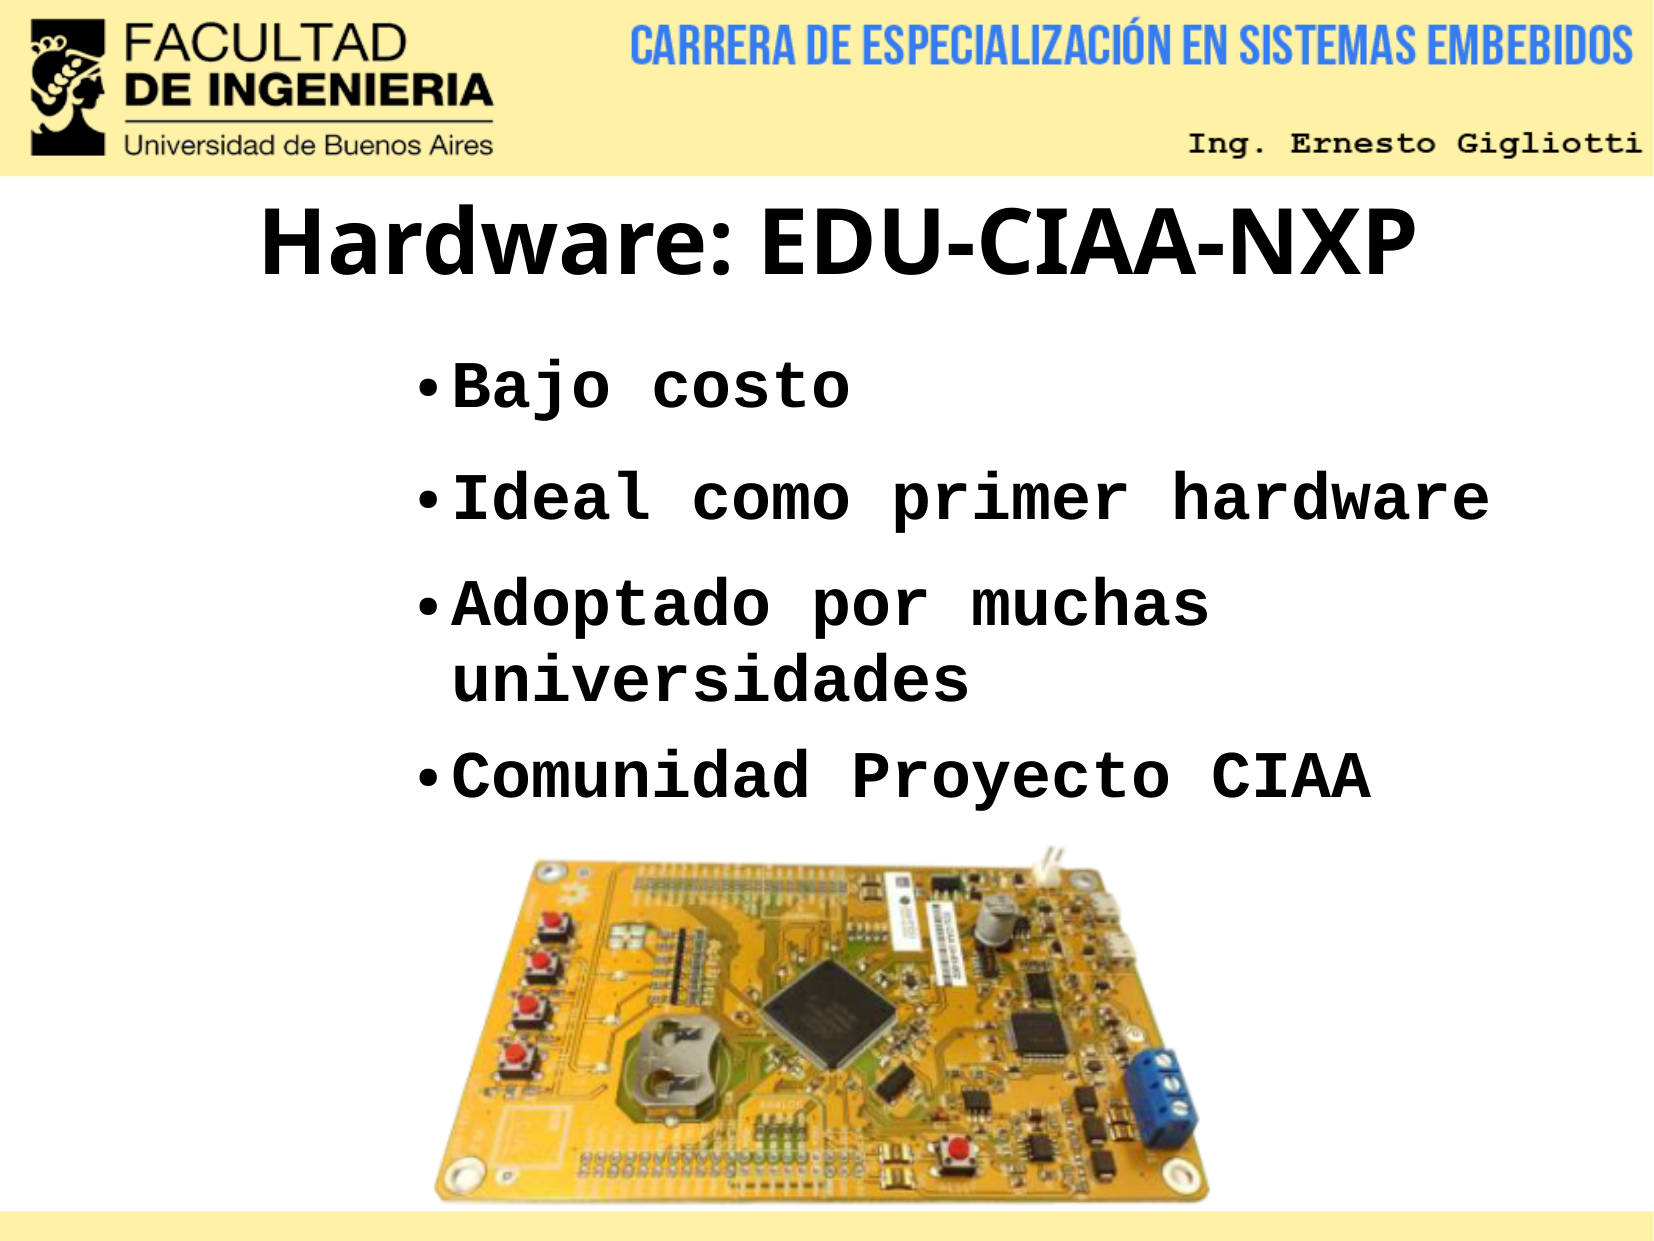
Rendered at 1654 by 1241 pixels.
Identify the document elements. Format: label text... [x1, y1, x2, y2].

text_box Ideal como primer hardware [401, 456, 1571, 562]
title Hardware: EDU-CIAA-NXP [94, 135, 1583, 343]
text_box Adoptado por muchas universidades [401, 562, 1571, 729]
text_box Bajo costo [401, 344, 1571, 456]
picture [0, 0, 1654, 1241]
text_box Comunidad Proyecto CIAA [401, 734, 1571, 863]
